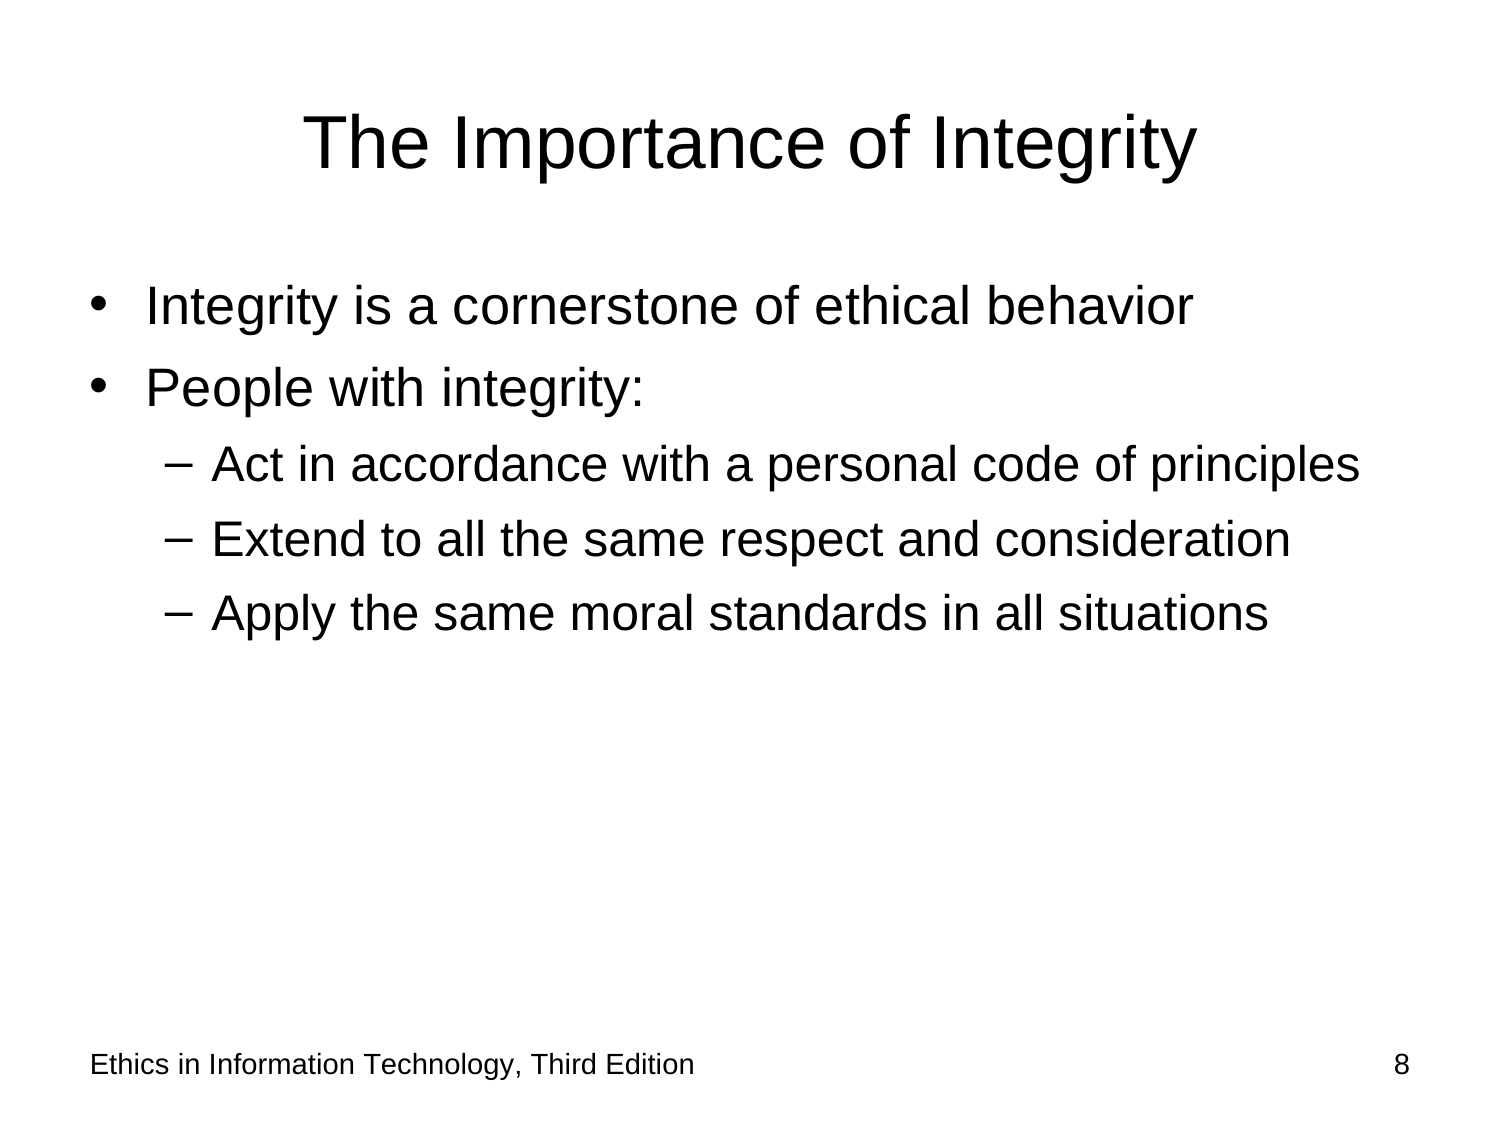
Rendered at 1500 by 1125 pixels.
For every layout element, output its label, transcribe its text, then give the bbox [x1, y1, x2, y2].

text_box Ethics in Information Technology, Third Edition [74, 1037, 1074, 1103]
list Integrity is a cornerstone of ethical behavior People with integrity: Act in accordance with a personal code of principles Extend to all the same respect and consideration Apply the same moral standards in all situations [75, 262, 1426, 653]
title The Importance of Integrity [75, 86, 1426, 192]
text_box <number> [1074, 1037, 1425, 1103]
